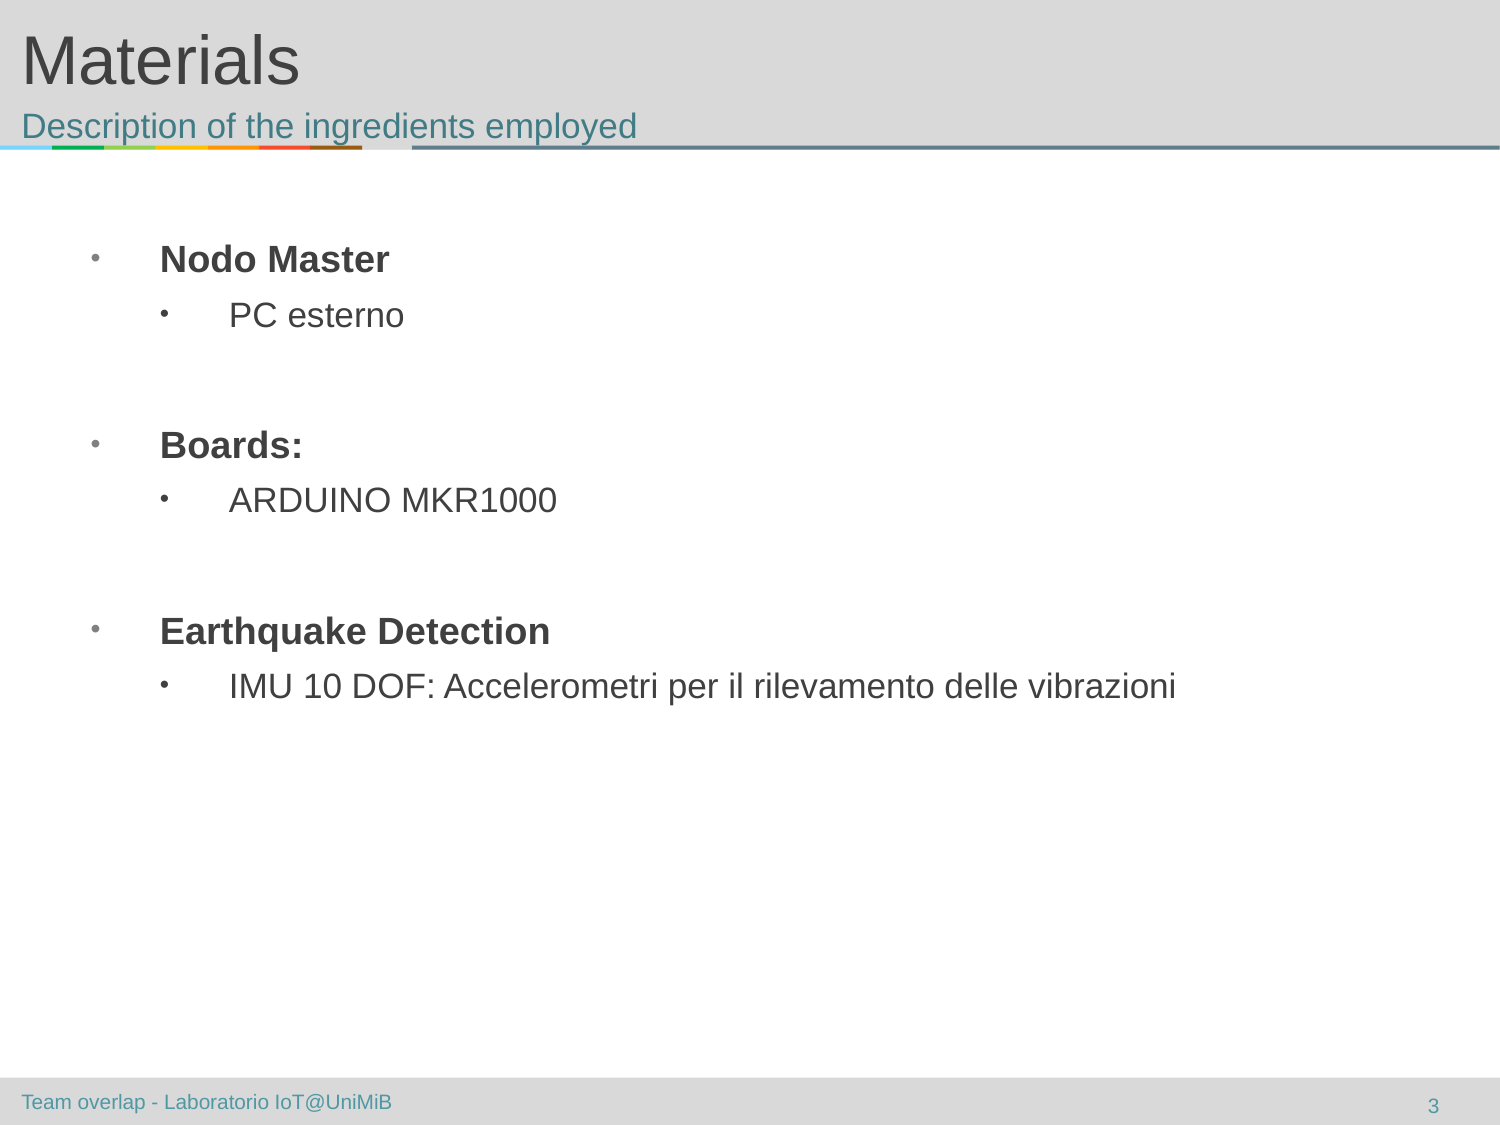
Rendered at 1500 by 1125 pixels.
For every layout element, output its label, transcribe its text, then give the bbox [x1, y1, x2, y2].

footer Team overlap - Laboratorio IoT@UniMiB [0, 1090, 600, 1112]
title Materials [0, 0, 1500, 92]
list Nodo Master PC esterno Boards: ARDUINO MKR1000 Earthquake Detection IMU 10 DOF: Accelerometri per il rilevamento delle vibrazioni [0, 170, 1500, 1061]
list Description of the ingredients employed [0, 92, 1500, 146]
slide_number <number> [1355, 1087, 1461, 1124]
